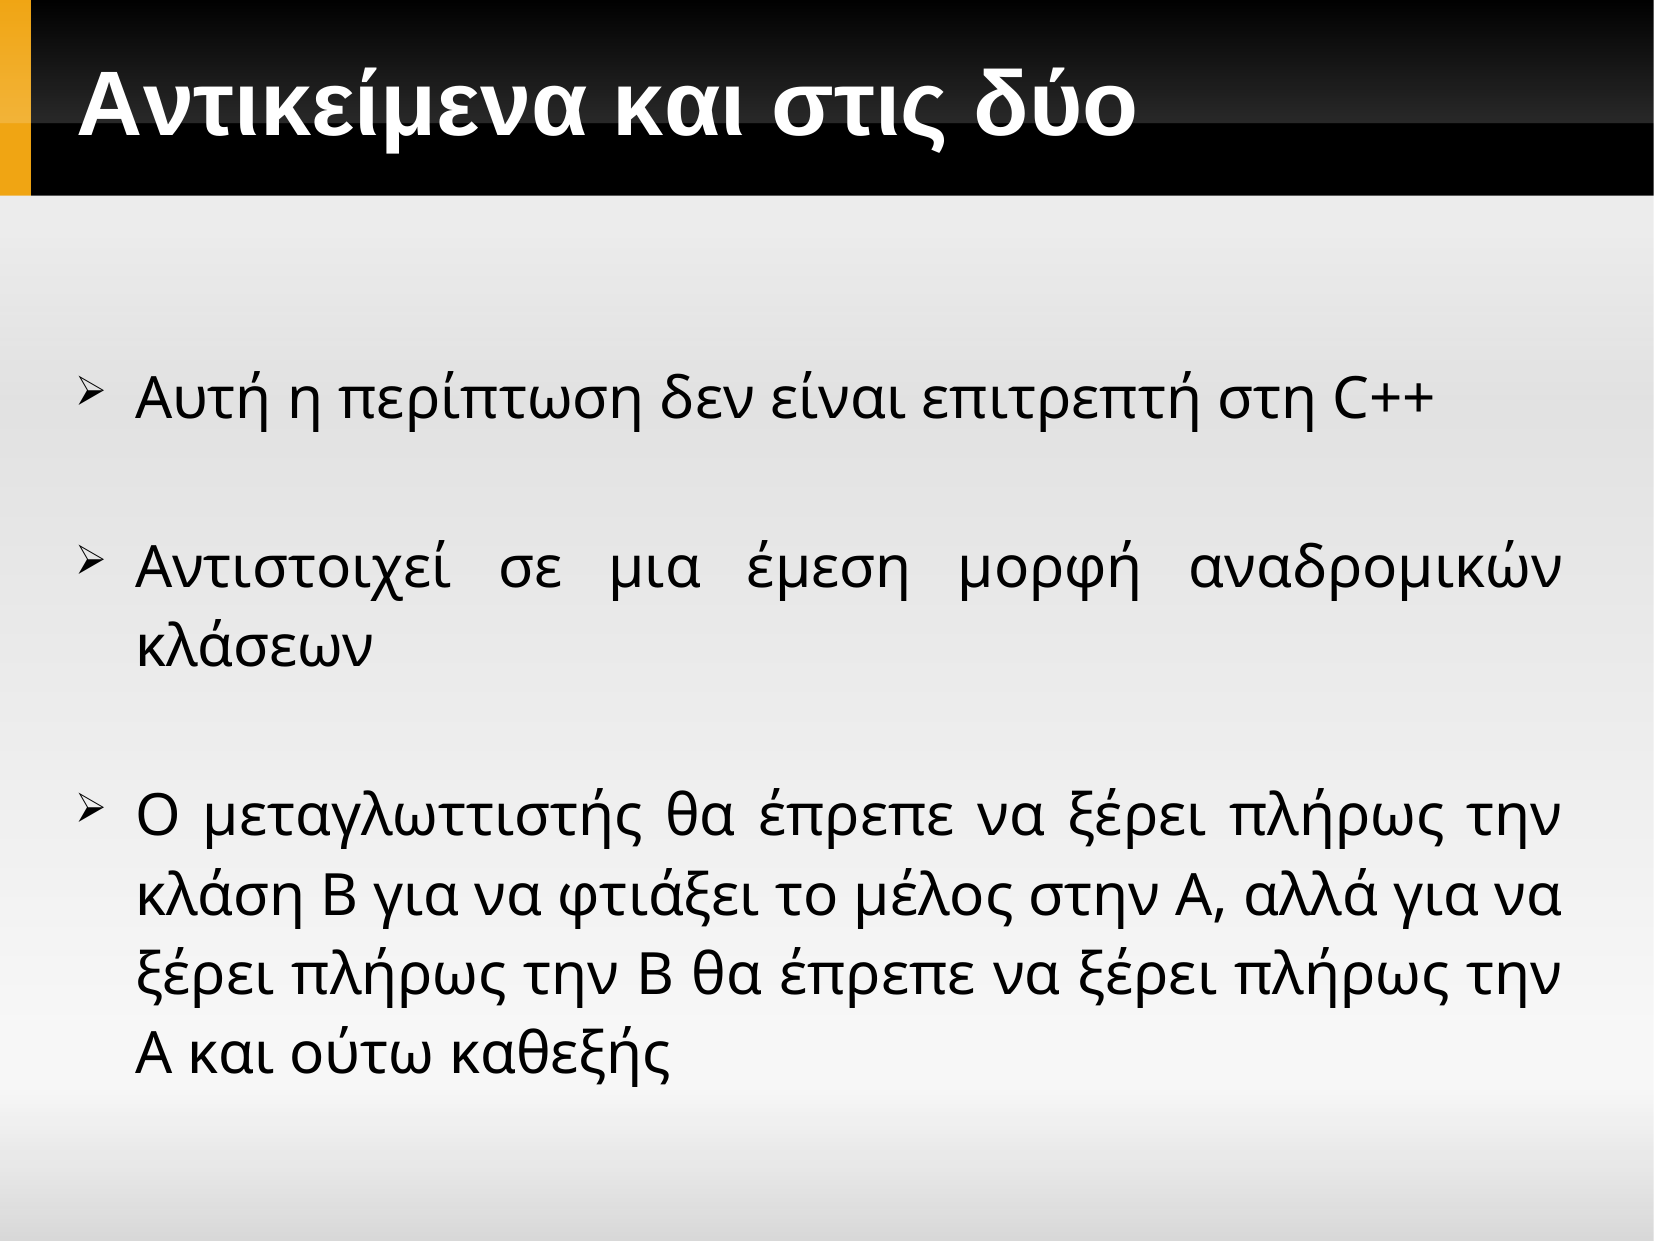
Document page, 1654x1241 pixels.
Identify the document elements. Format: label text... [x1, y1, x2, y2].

picture [0, 0, 1654, 1241]
subtitle Αυτή η περίπτωση δεν είναι επιτρεπτή στη C++ Αντιστοιχεί σε μια έμεση μορφή αναδρομικών κλάσεων Ο μεταγλωττιστής θα έπρεπε να ξέρει πλήρως την κλάση Β για να φτιάξει το μέλος στην Α, αλλά για να ξέρει πλήρως την Β θα έπρεπε να ξέρει πλήρως την Α και ούτω καθεξής [75, 321, 1564, 1126]
title Αντικείμενα και στις δύο [76, 0, 1565, 208]
